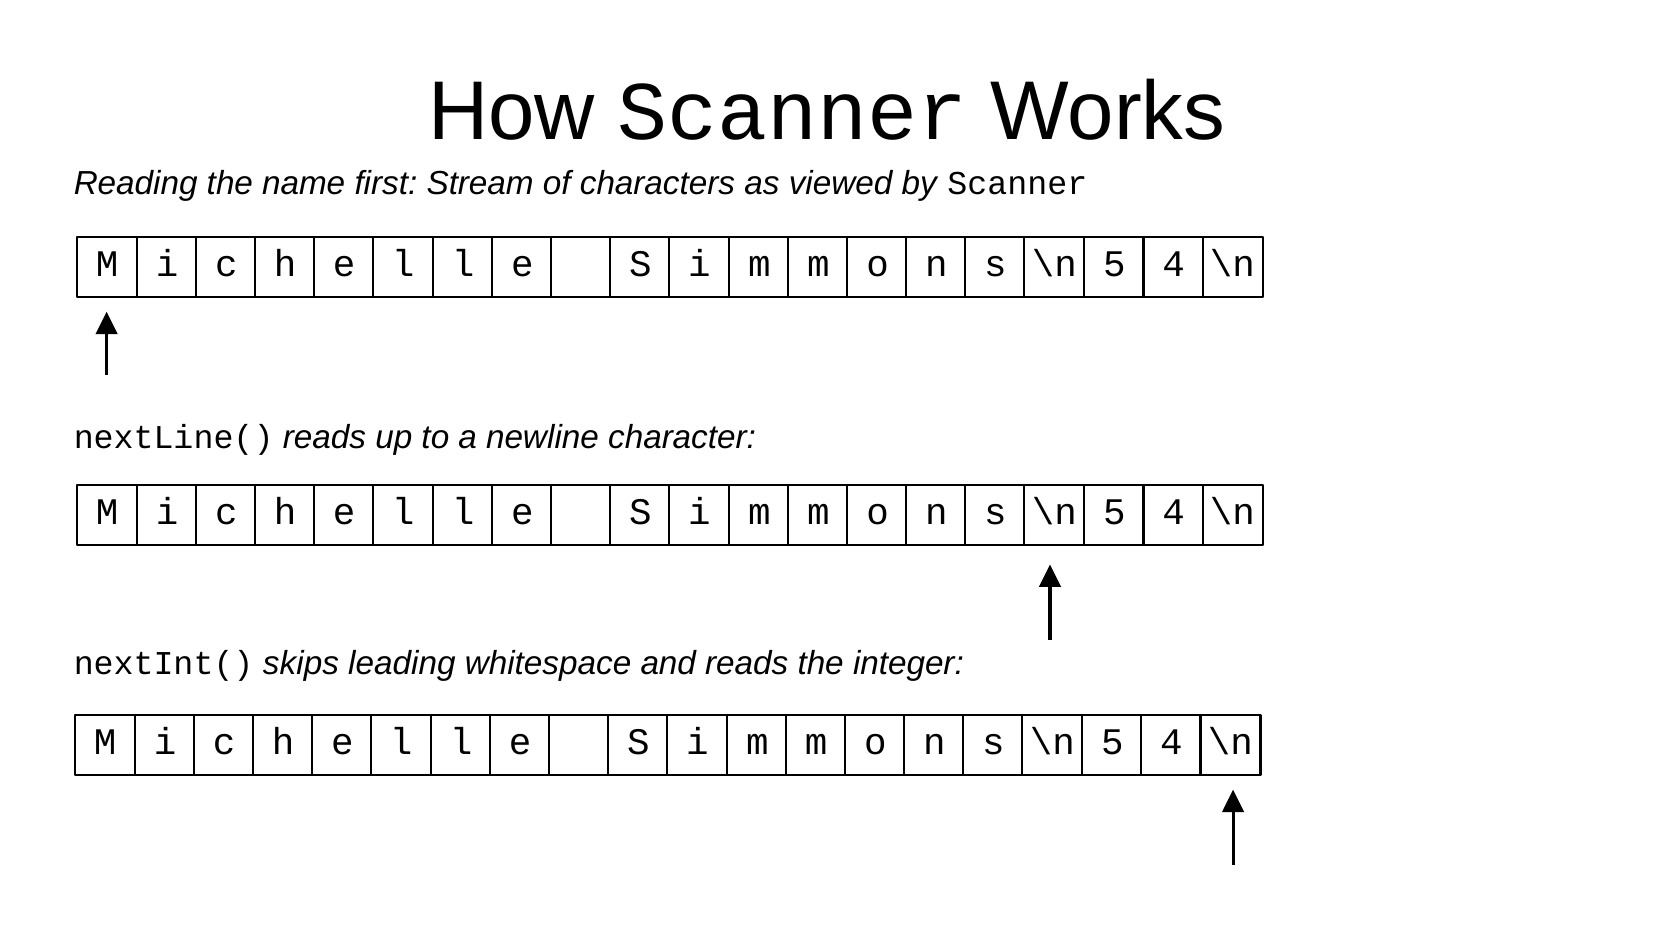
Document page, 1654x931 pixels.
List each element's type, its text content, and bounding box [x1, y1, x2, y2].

text_box \n [1200, 714, 1261, 775]
text_box 5 [1082, 714, 1141, 775]
text_box i [137, 236, 196, 297]
text_box 5 [1084, 484, 1143, 545]
text_box l [433, 236, 492, 297]
text_box l [373, 236, 433, 297]
text_box e [314, 236, 373, 297]
text_box i [137, 484, 196, 545]
text_box nextInt() skips leading whitespace and reads the integer: [59, 636, 980, 692]
text_box \n [1202, 484, 1263, 545]
text_box nextLine() reads up to a newline character: [59, 411, 772, 467]
text_box i [135, 714, 194, 775]
text_box m [788, 236, 847, 297]
text_box e [312, 714, 371, 775]
text_box \n [1022, 714, 1082, 775]
text_box l [433, 484, 492, 545]
text_box e [492, 484, 551, 545]
text_box M [75, 714, 135, 775]
text_box o [847, 484, 906, 545]
text_box m [786, 714, 845, 775]
text_box e [490, 714, 549, 775]
text_box l [373, 484, 433, 545]
text_box h [255, 484, 314, 545]
text_box m [729, 236, 788, 297]
text_box [549, 714, 608, 775]
text_box n [906, 484, 965, 545]
text_box m [729, 484, 788, 545]
text_box S [610, 236, 669, 297]
text_box \n [1024, 236, 1084, 297]
text_box S [610, 484, 669, 545]
text_box m [788, 484, 847, 545]
text_box l [431, 714, 490, 775]
text_box [551, 484, 610, 545]
text_box s [965, 236, 1024, 297]
text_box c [194, 714, 253, 775]
text_box 4 [1143, 236, 1202, 297]
text_box M [77, 484, 137, 545]
text_box o [847, 236, 906, 297]
text_box [551, 236, 610, 297]
text_box o [845, 714, 904, 775]
text_box i [667, 714, 727, 775]
text_box M [77, 236, 137, 297]
text_box e [492, 236, 551, 297]
text_box h [253, 714, 312, 775]
text_box c [196, 236, 255, 297]
text_box s [963, 714, 1022, 775]
text_box 5 [1084, 236, 1143, 297]
text_box i [669, 484, 729, 545]
text_box Reading the name first: Stream of characters as viewed by Scanner [59, 156, 1103, 212]
text_box 4 [1143, 484, 1202, 545]
text_box n [906, 236, 965, 297]
text_box \n [1024, 484, 1084, 545]
text_box e [314, 484, 373, 545]
text_box l [371, 714, 431, 775]
text_box 4 [1141, 714, 1200, 775]
title How Scanner Works [82, 37, 1571, 193]
text_box \n [1202, 236, 1263, 297]
text_box i [669, 236, 729, 297]
text_box h [255, 236, 314, 297]
text_box s [965, 484, 1024, 545]
text_box c [196, 484, 255, 545]
text_box m [727, 714, 786, 775]
text_box S [608, 714, 667, 775]
text_box n [904, 714, 963, 775]
